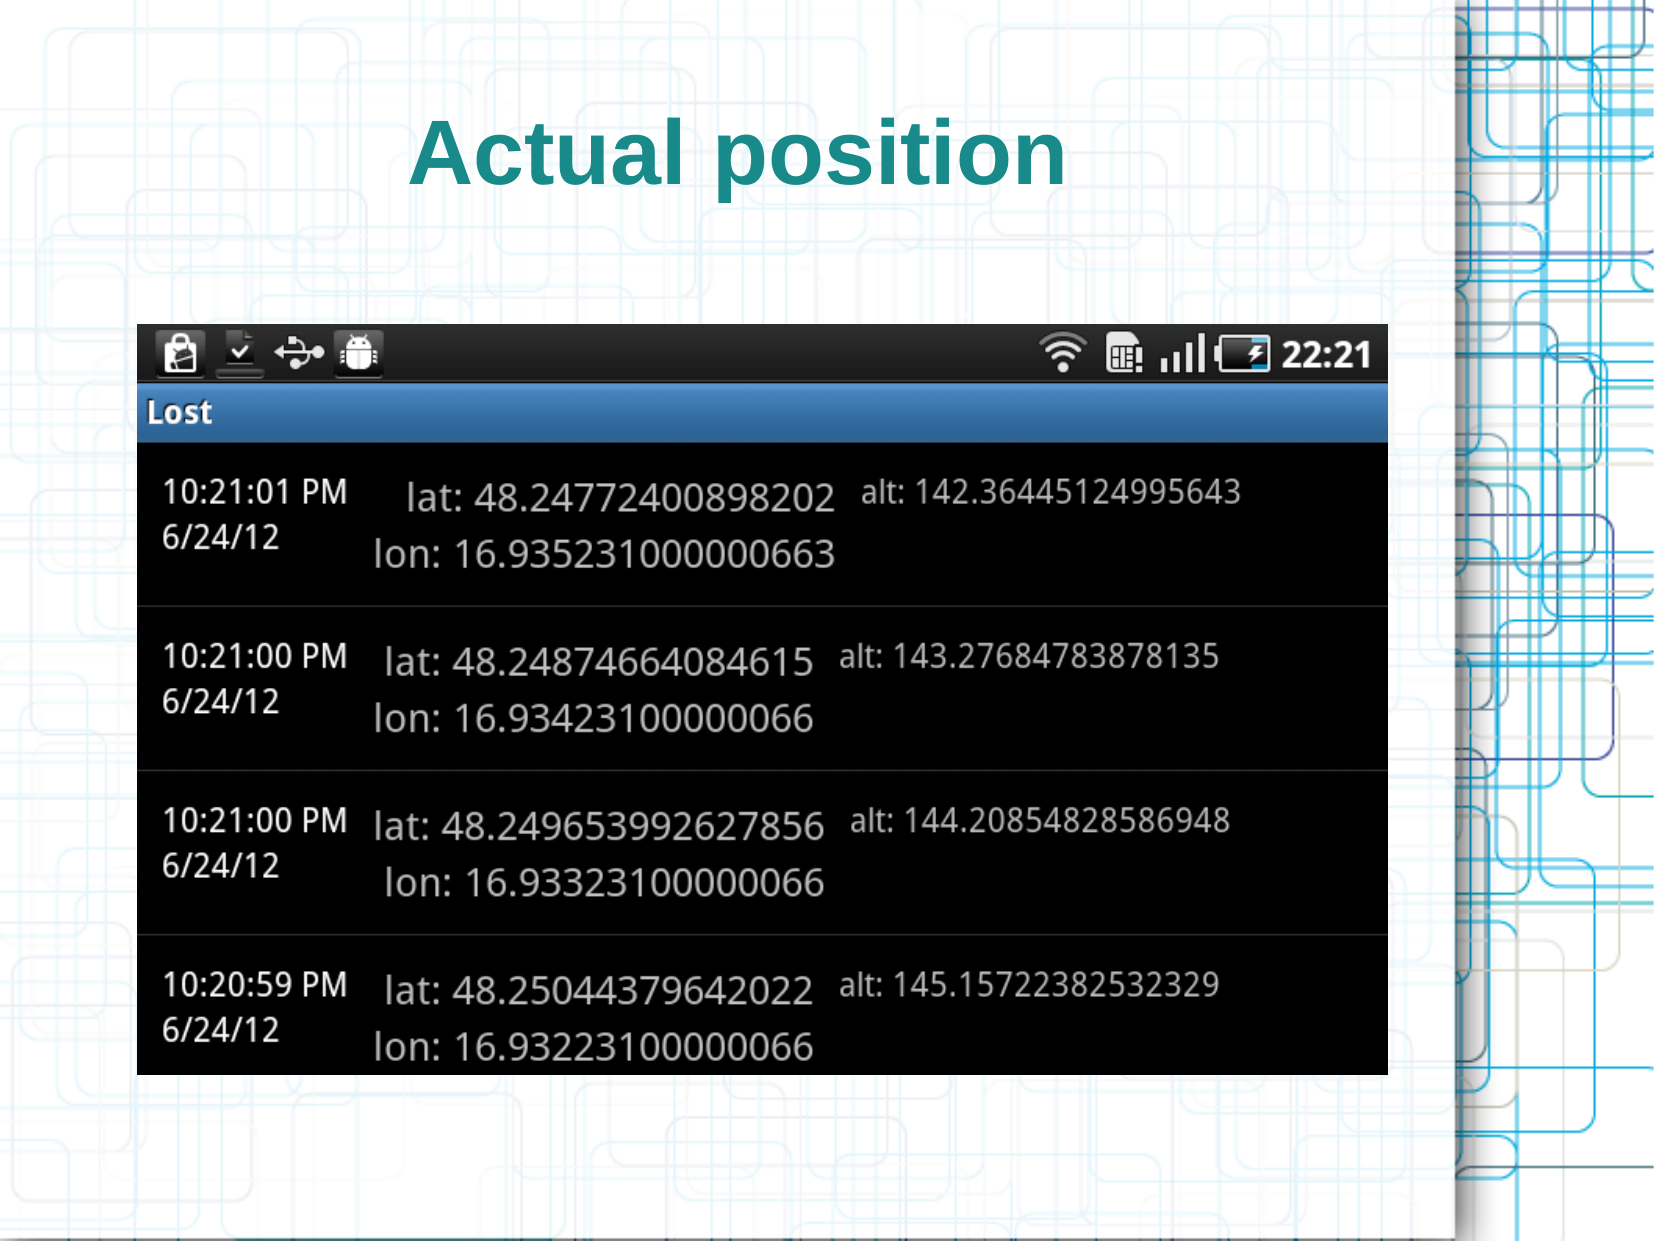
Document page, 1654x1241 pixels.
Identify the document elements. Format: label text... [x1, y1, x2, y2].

title Actual position [59, 49, 1418, 257]
picture [0, 0, 1654, 1241]
